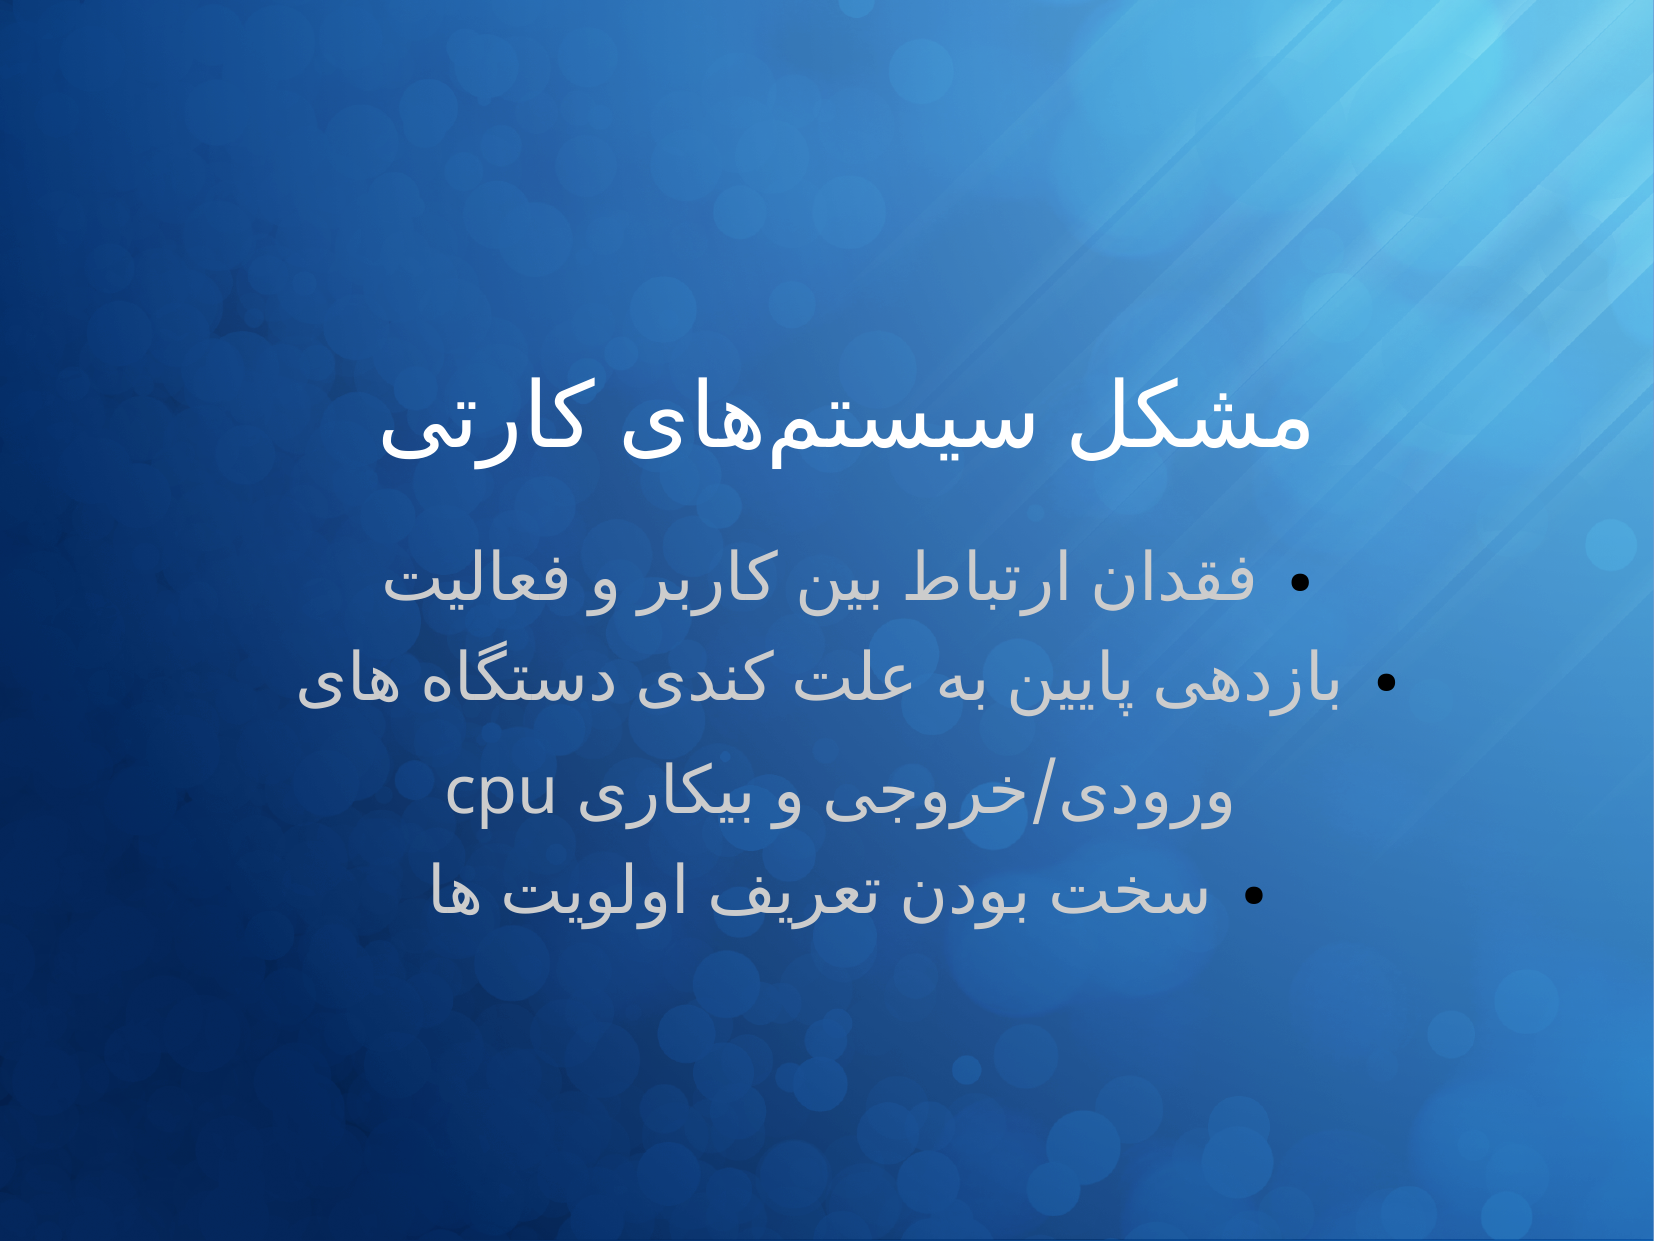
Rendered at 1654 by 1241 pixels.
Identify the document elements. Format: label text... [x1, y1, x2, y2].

title مشکل سیستم‌های کارتی [118, 294, 1576, 557]
picture [0, 0, 1654, 1241]
subtitle فقدان ارتباط بین کاربر و فعالیت بازدهی پایین به علت کندی دستگاه های ورودی/خروجی و بیکاری cpu سخت بودن تعریف اولویت ها [112, 525, 1570, 944]
